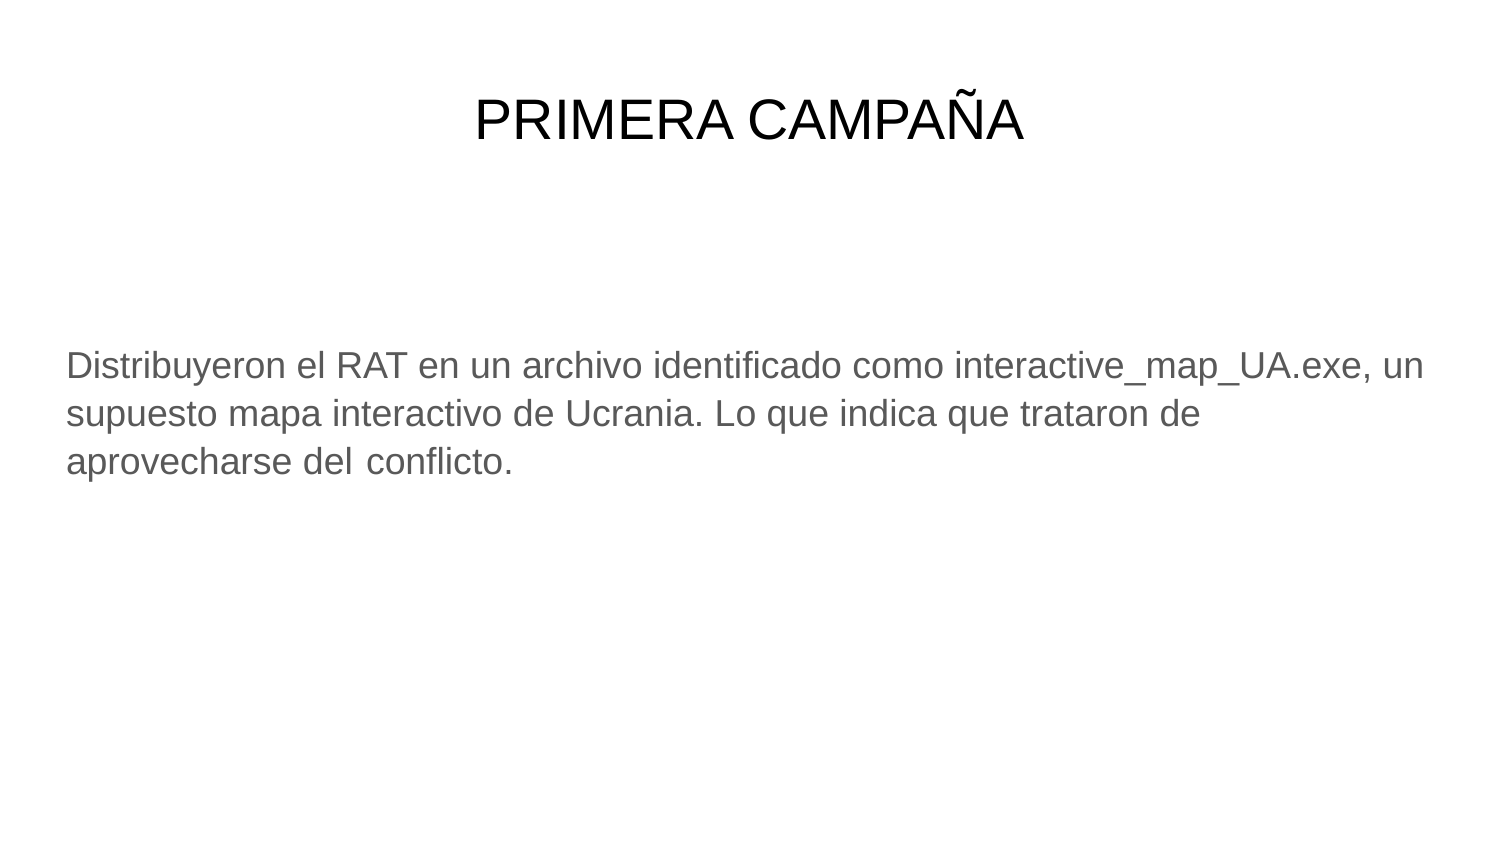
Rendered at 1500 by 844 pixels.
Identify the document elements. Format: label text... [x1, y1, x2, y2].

title PRIMERA CAMPAÑA [51, 72, 1449, 167]
list Distribuyeron el RAT en un archivo identificado como interactive_map_UA.exe, un supuesto mapa interactivo de Ucrania. Lo que indica que trataron de aprovecharse del conflicto. [51, 322, 1449, 750]
